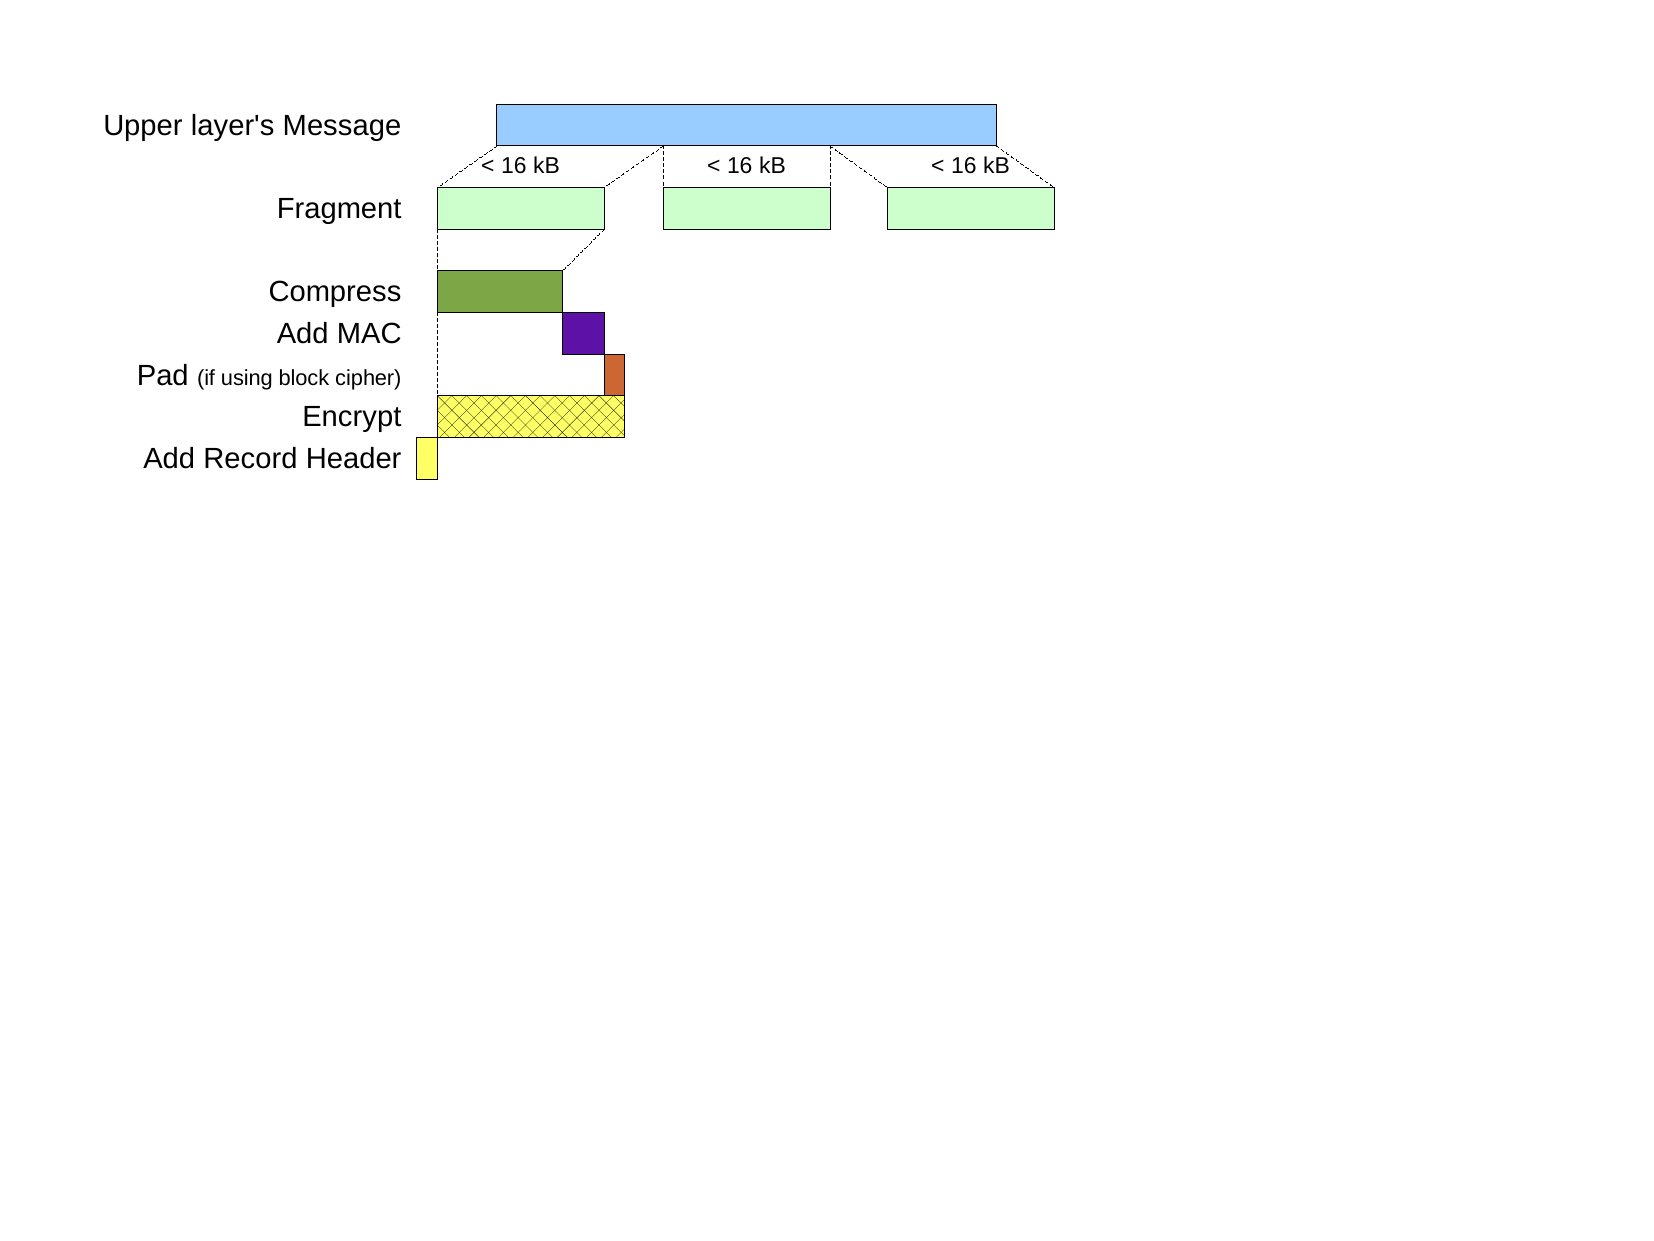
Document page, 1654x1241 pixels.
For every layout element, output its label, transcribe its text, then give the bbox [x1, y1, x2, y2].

text_box < 16 kB [466, 145, 576, 187]
text_box Add MAC [83, 309, 417, 351]
text_box [663, 187, 831, 230]
text_box [417, 270, 625, 480]
text_box [496, 104, 997, 146]
text_box < 16 kB [916, 145, 1026, 187]
text_box Pad (if using block cipher) [83, 351, 417, 399]
text_box Encrypt [83, 399, 417, 434]
text_box < 16 kB [692, 145, 802, 187]
text_box Upper layer's Message [83, 101, 417, 149]
text_box Compress [83, 267, 417, 309]
text_box Fragment [83, 184, 417, 233]
text_box [887, 187, 1055, 230]
text_box [437, 187, 605, 230]
text_box Add Record Header [83, 434, 417, 483]
